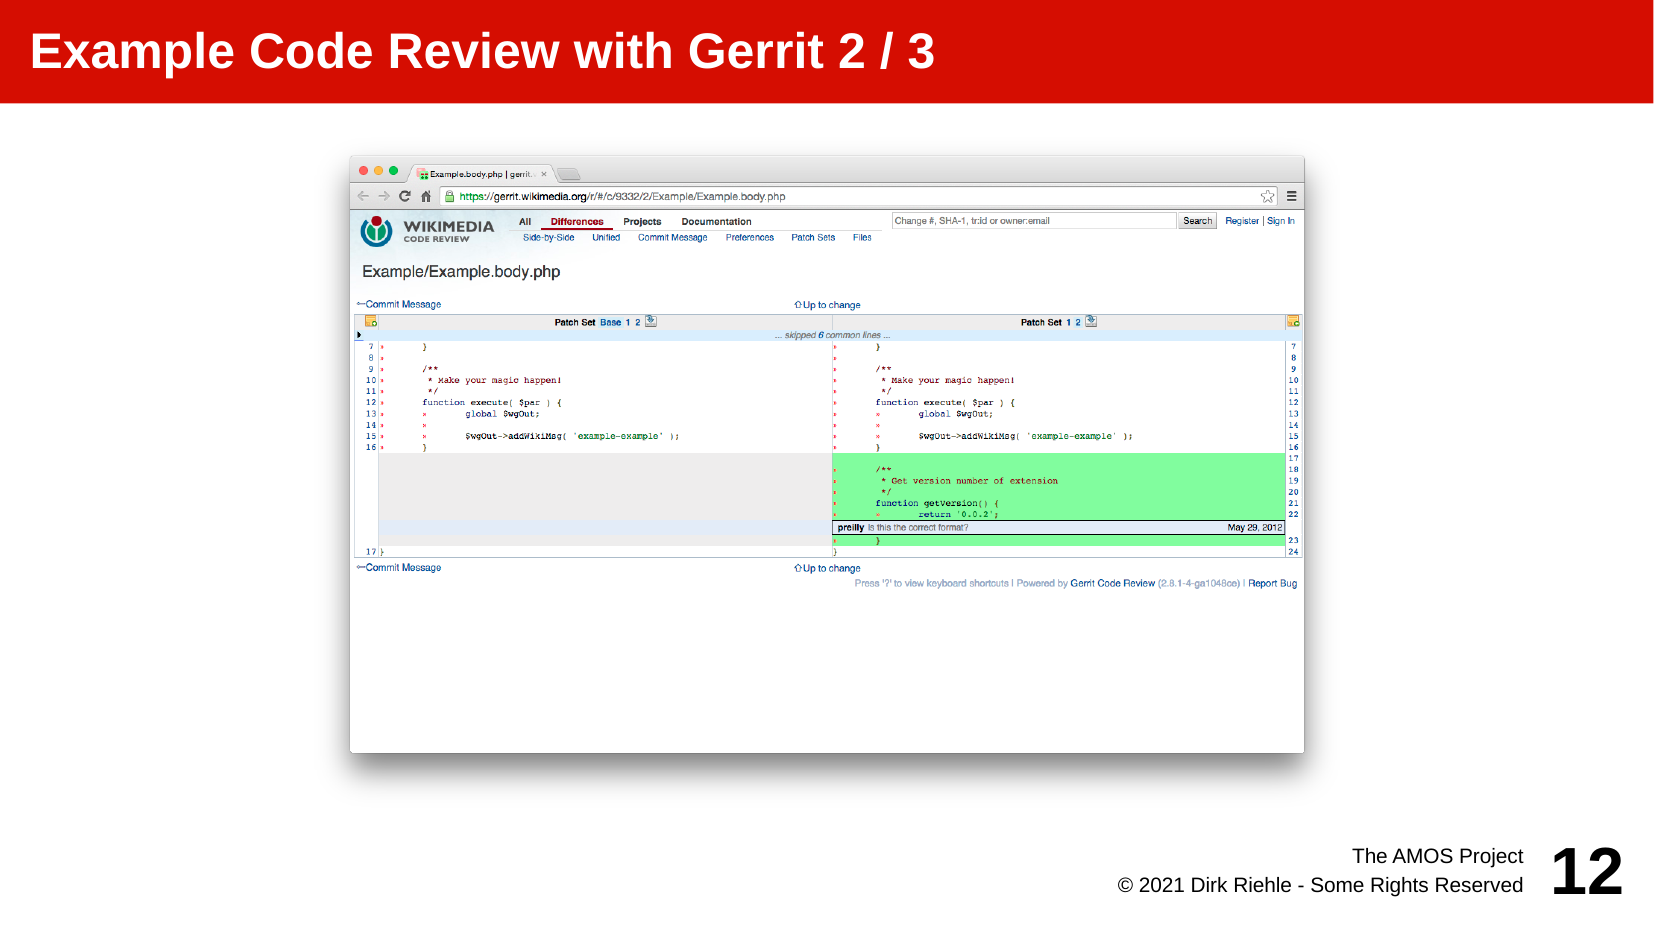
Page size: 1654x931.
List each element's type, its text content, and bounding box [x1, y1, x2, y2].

title Example Code Review with Gerrit 2 / 3 [0, 0, 1654, 104]
picture [308, 132, 1346, 813]
